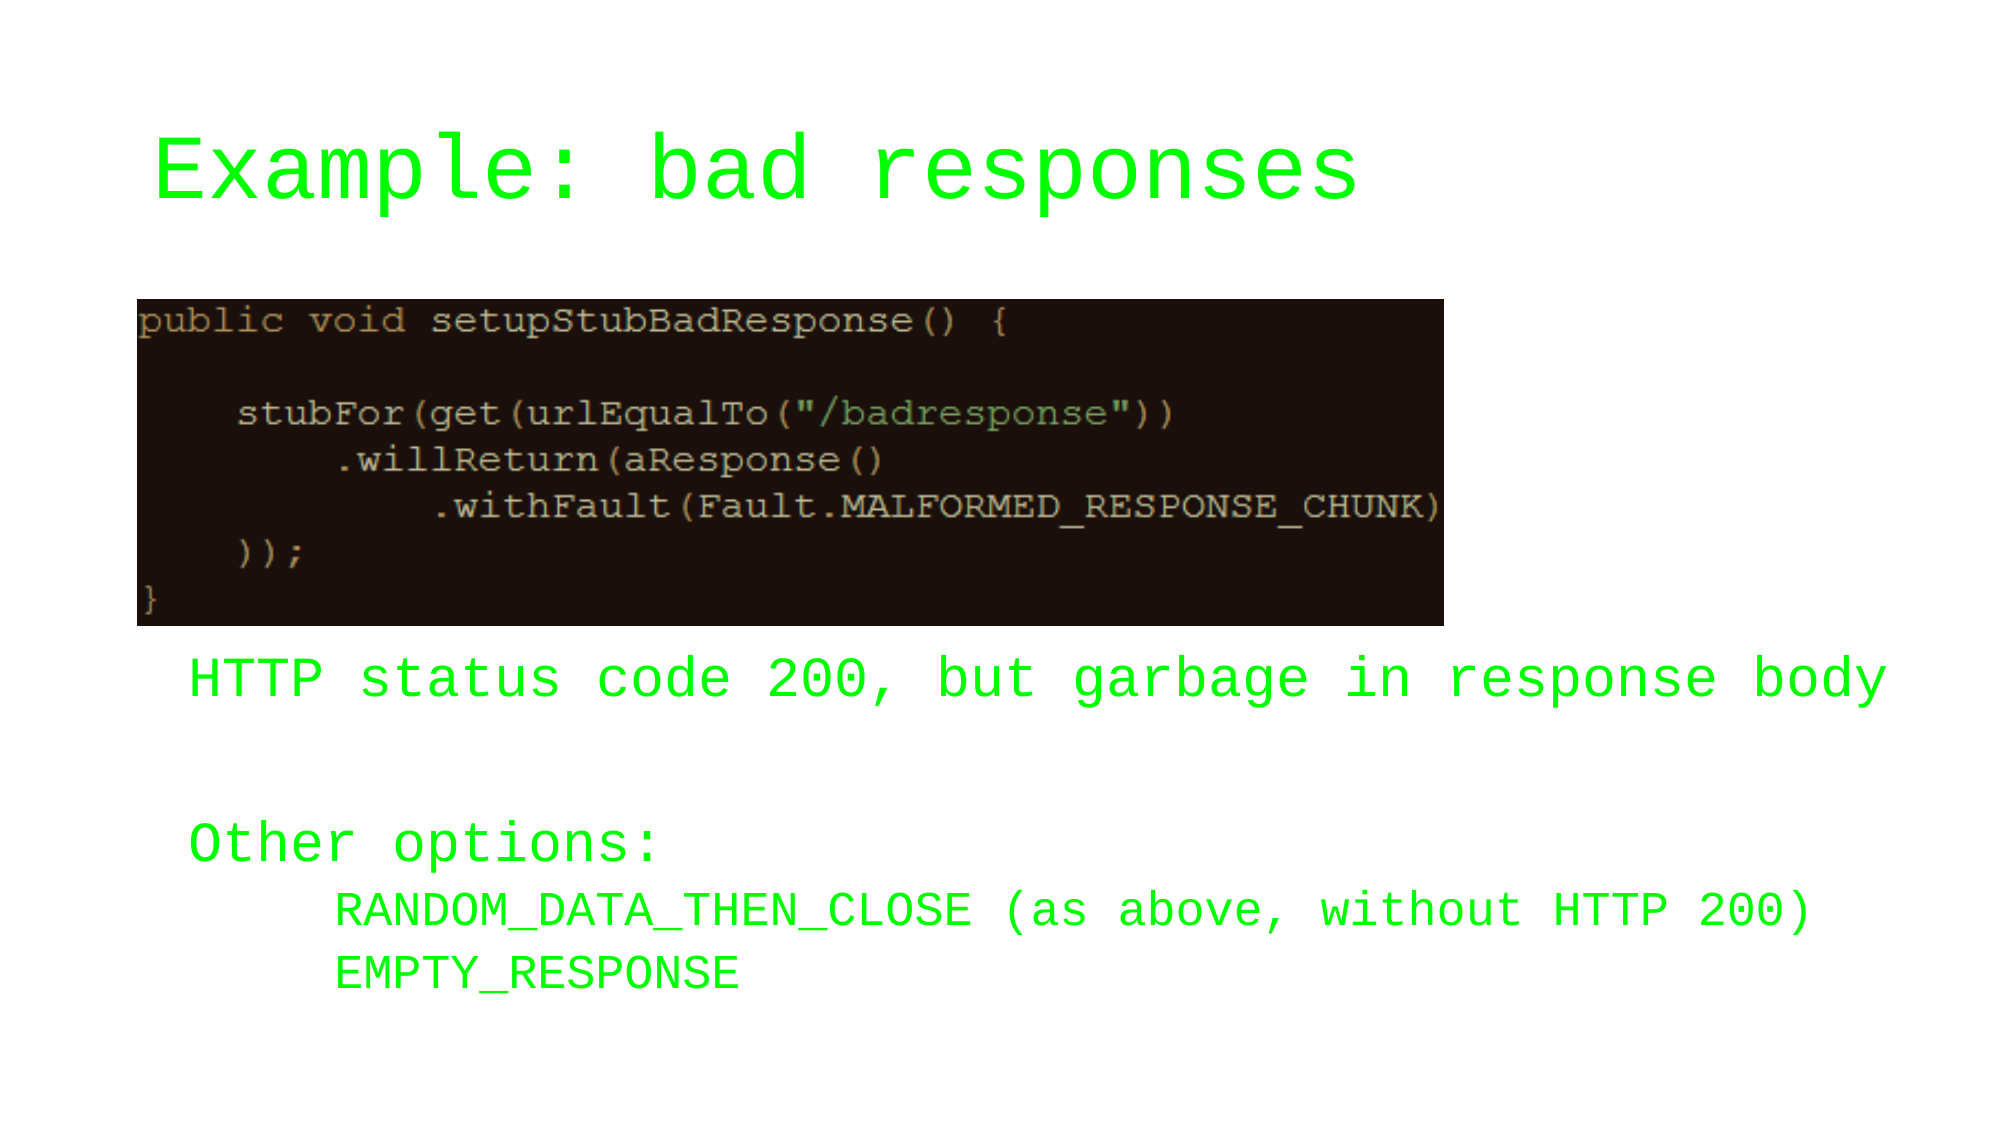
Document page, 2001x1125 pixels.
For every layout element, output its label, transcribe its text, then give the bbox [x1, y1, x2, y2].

title Example: bad responses [137, 59, 1863, 278]
picture [137, 299, 1444, 626]
list HTTP status code 200, but garbage in response body Other options: RANDOM_DATA_THEN_CLOSE (as above, without HTTP 200) EMPTY_RESPONSE [137, 299, 1980, 1014]
